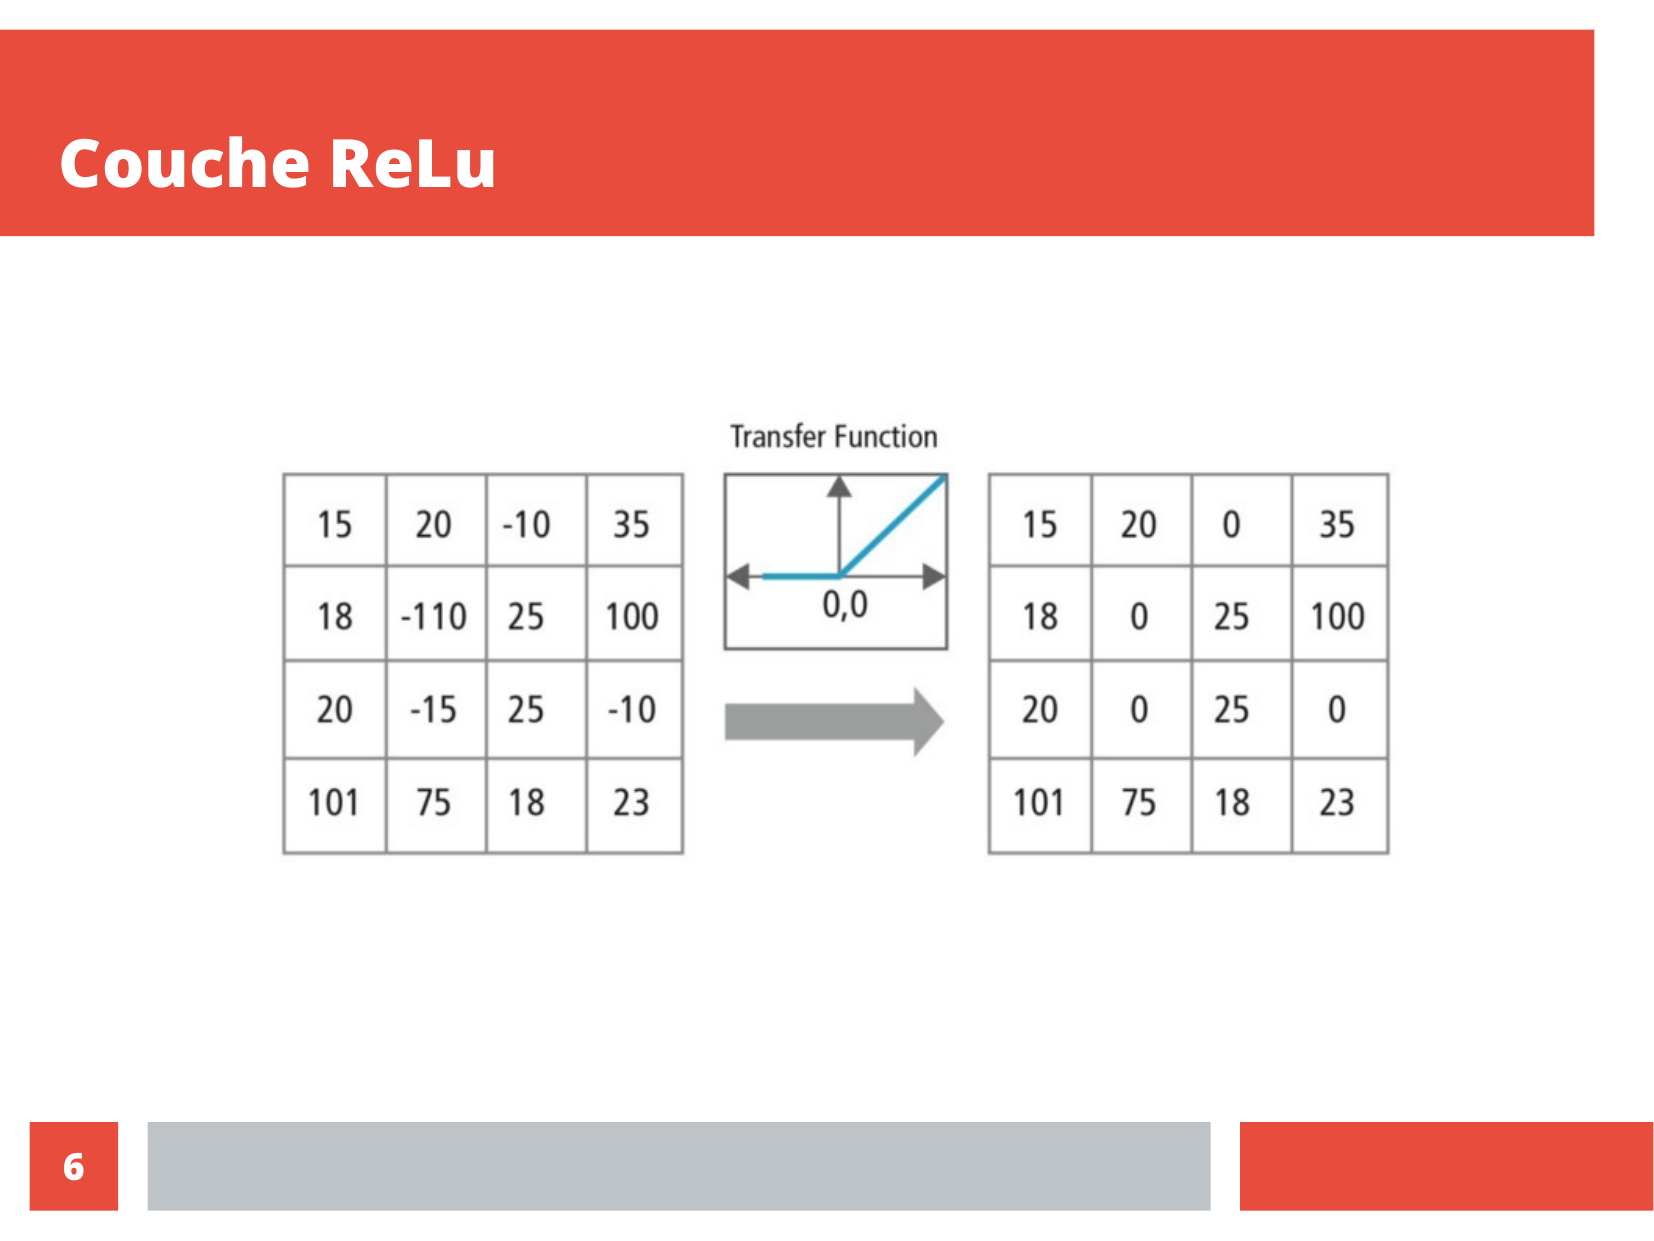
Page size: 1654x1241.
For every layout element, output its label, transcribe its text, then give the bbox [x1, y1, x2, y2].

title Couche ReLu [59, 59, 1595, 207]
picture [271, 413, 1403, 876]
